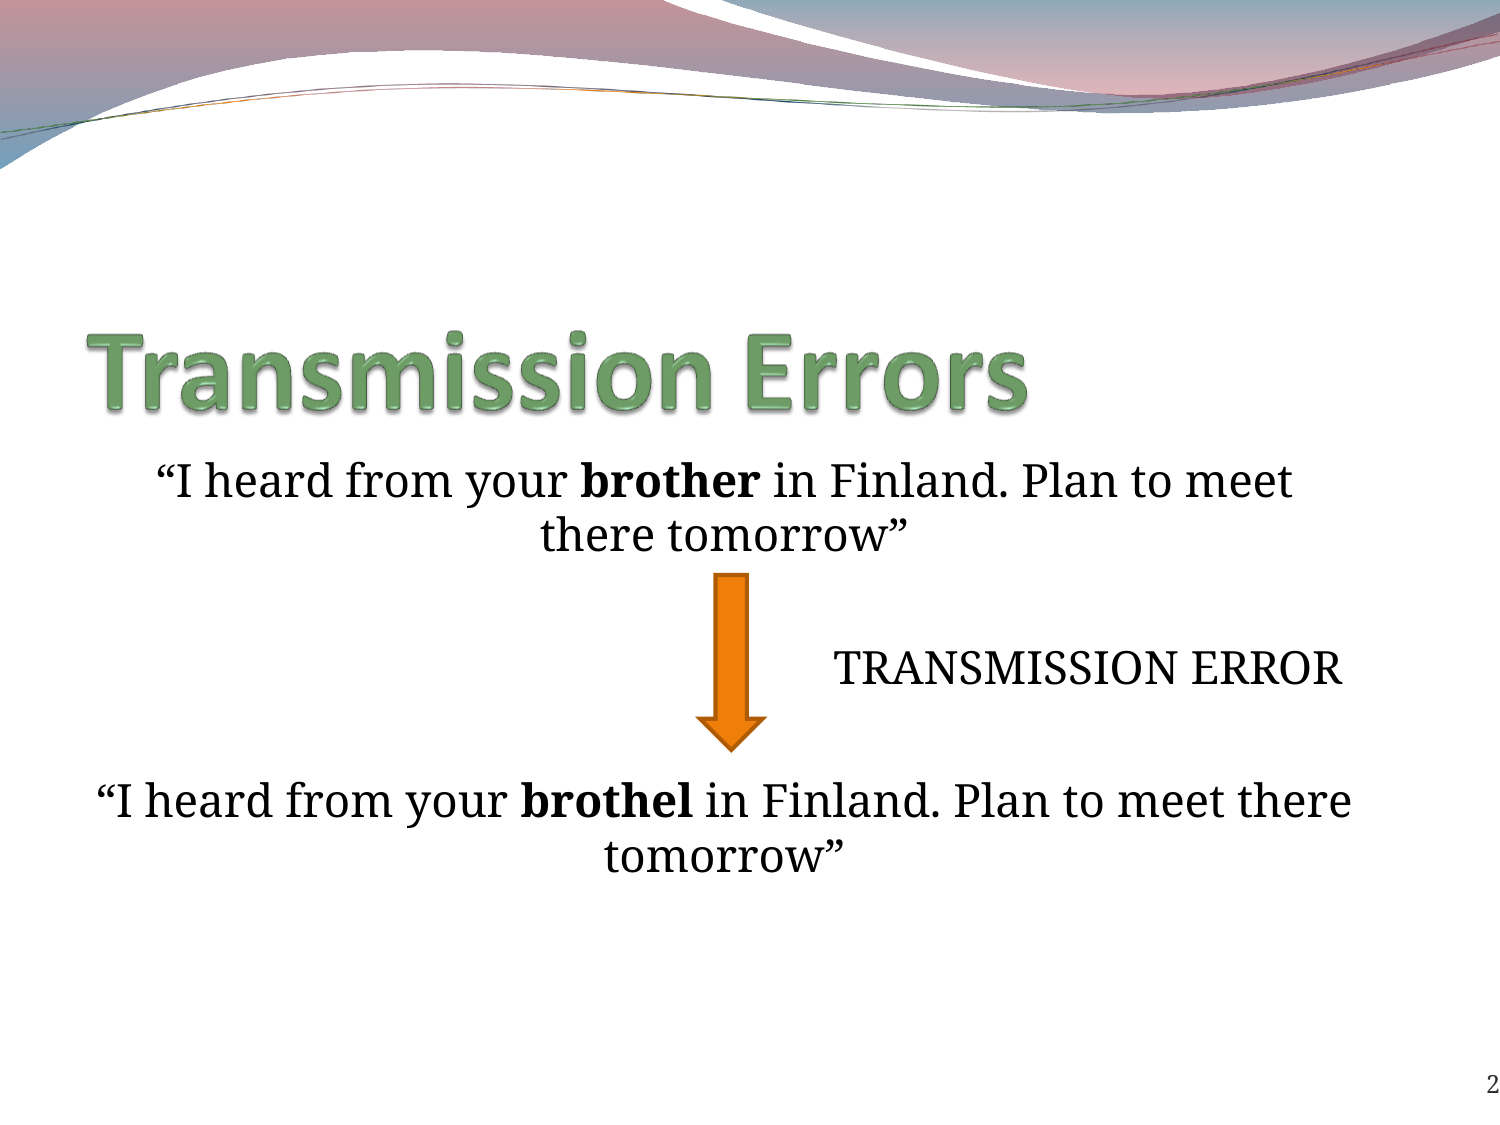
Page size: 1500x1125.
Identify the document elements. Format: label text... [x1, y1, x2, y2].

picture [9, 215, 1363, 452]
picture [0, 33, 1500, 140]
text_box [699, 574, 763, 751]
list “I heard from your brother in Finland. Plan to meet there tomorrow” TRANSMISSION ERROR “I heard from your brothel in Finland. Plan to meet there tomorrow” [86, 452, 1362, 1051]
text_box <number> [1374, 1042, 1500, 1103]
